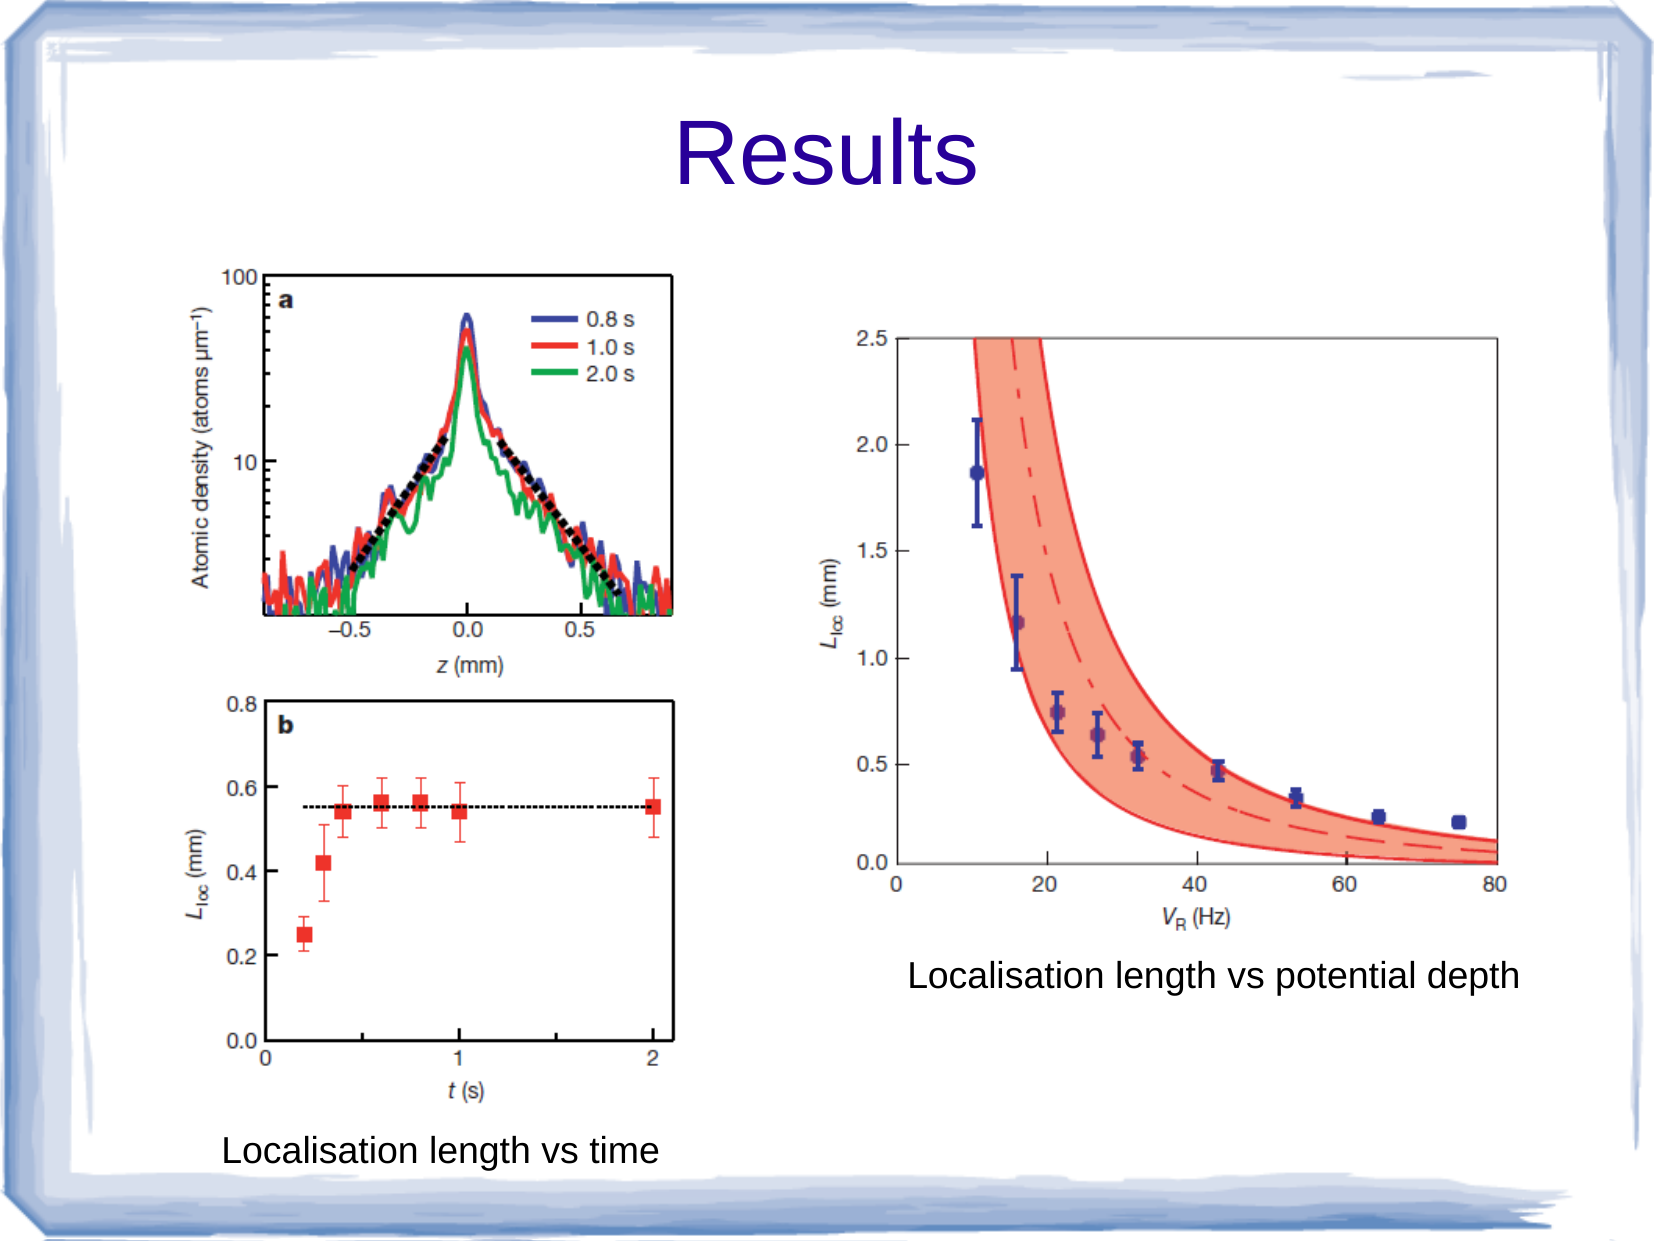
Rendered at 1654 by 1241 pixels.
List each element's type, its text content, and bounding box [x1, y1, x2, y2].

text_box Localisation length vs time [206, 1122, 676, 1179]
text_box Localisation length vs potential depth [892, 947, 1536, 1004]
picture [0, 0, 1654, 1241]
title Results [82, 56, 1571, 250]
